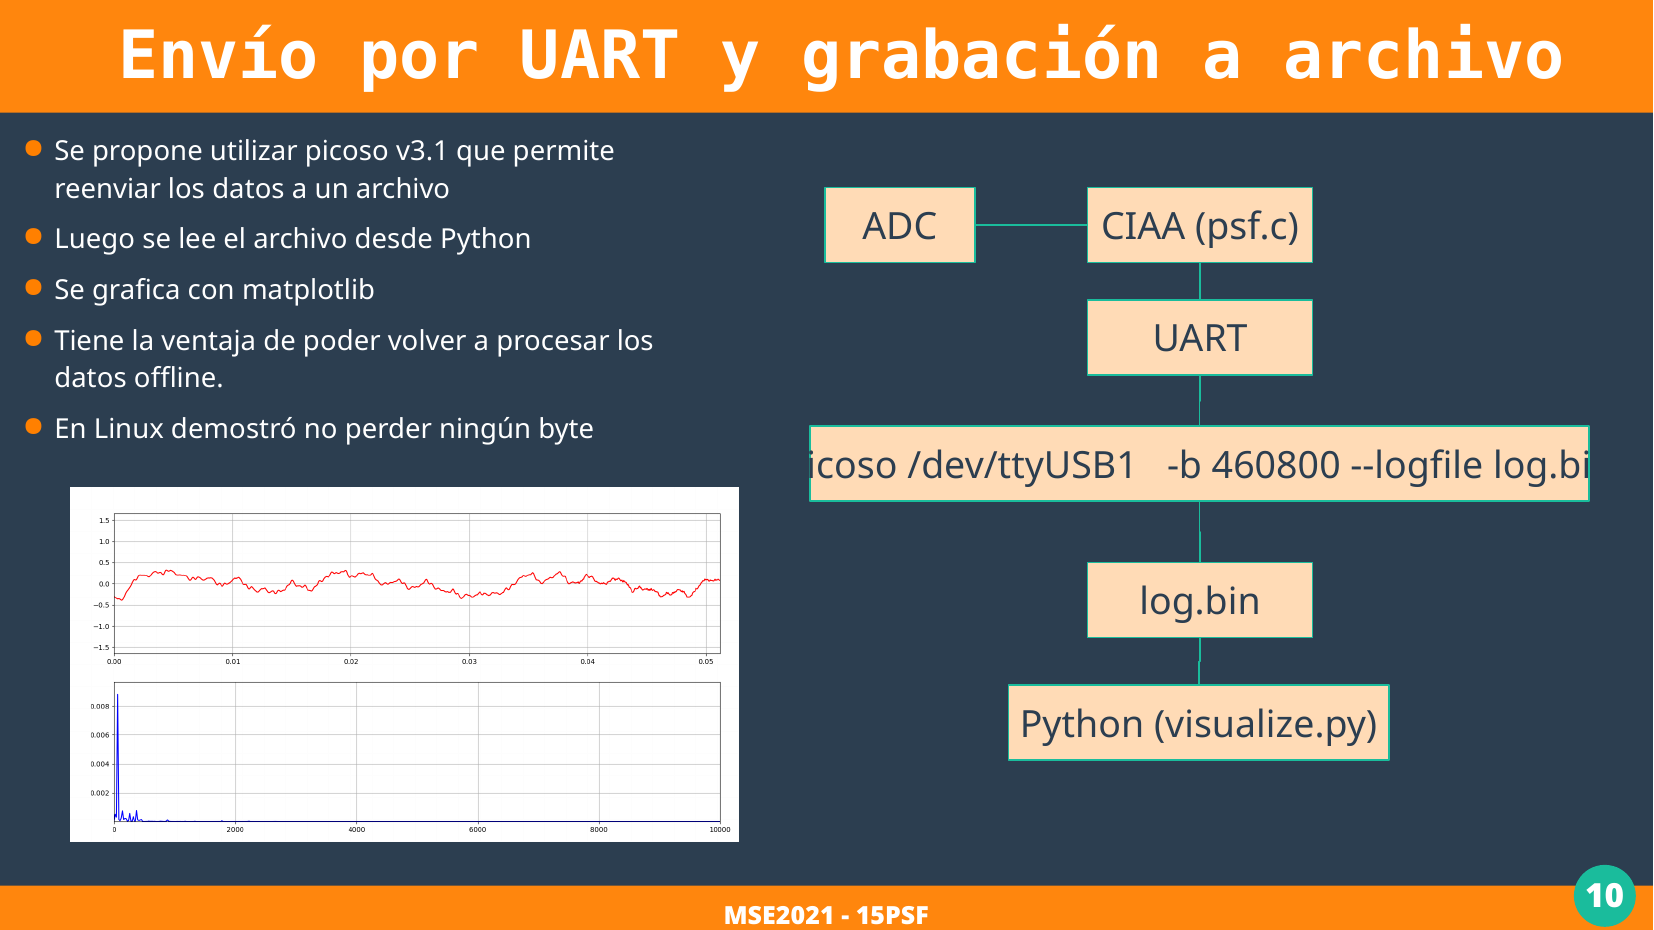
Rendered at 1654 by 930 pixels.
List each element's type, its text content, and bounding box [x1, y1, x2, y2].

list Se propone utilizar picoso v3.1 que permite reenviar los datos a un archivo Luego se lee el archivo desde Python Se grafica con matplotlib Tiene la ventaja de poder volver a procesar los datos offline. En Linux demostró no perder ningún byte [11, 131, 713, 450]
text_box log.bin [1087, 562, 1313, 638]
title Envío por UART y grabación a archivo [118, 16, 1653, 113]
text_box picoso /dev/ttyUSB1 -b 460800 --logfile log.bin [809, 426, 1590, 502]
text_box ADC [825, 187, 976, 263]
text_box CIAA (psf.c) [1087, 187, 1313, 263]
text_box UART [1087, 300, 1313, 376]
text_box Python (visualize.py) [1008, 685, 1390, 761]
picture [70, 487, 739, 842]
